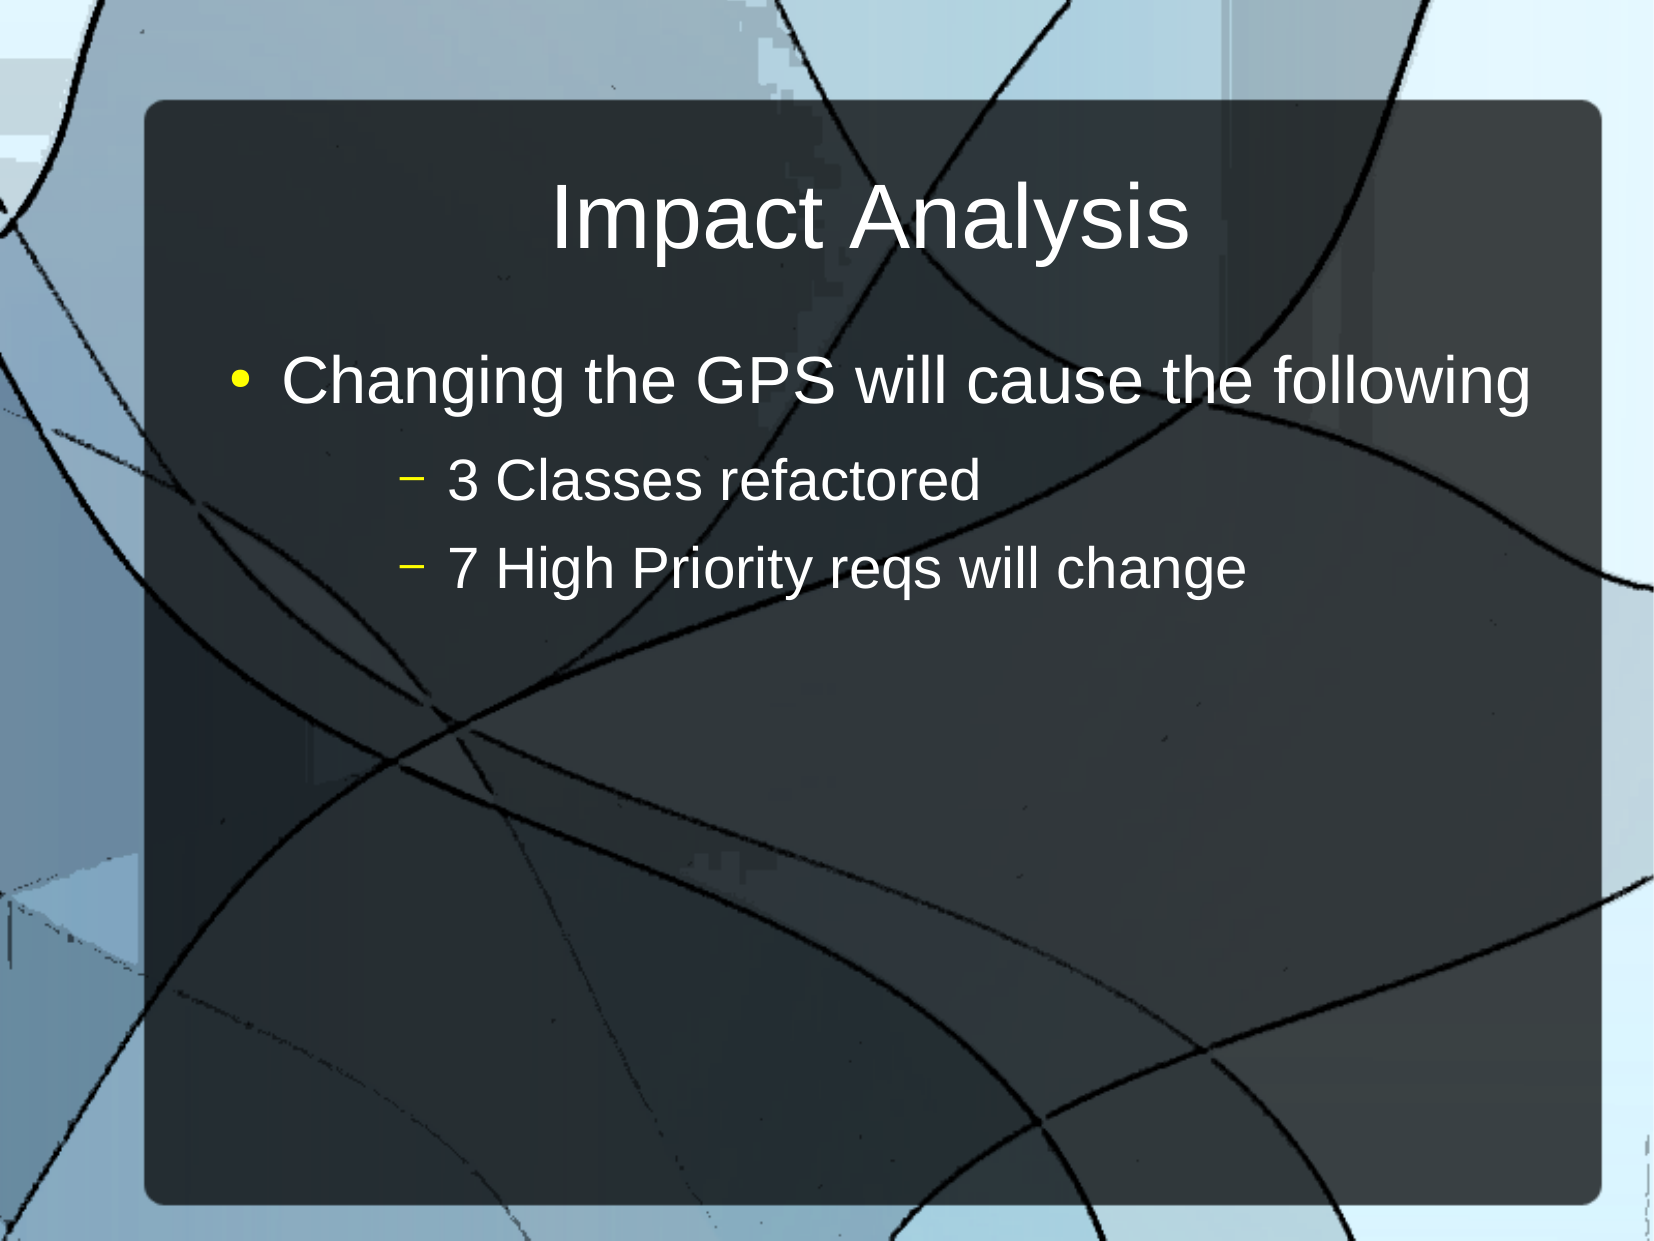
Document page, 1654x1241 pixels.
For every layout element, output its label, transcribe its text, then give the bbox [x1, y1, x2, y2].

list Changing the GPS will cause the following 3 Classes refactored 7 High Priority reqs will change [210, 343, 1576, 1013]
title Impact Analysis [159, 108, 1583, 325]
picture [0, 0, 1654, 1241]
